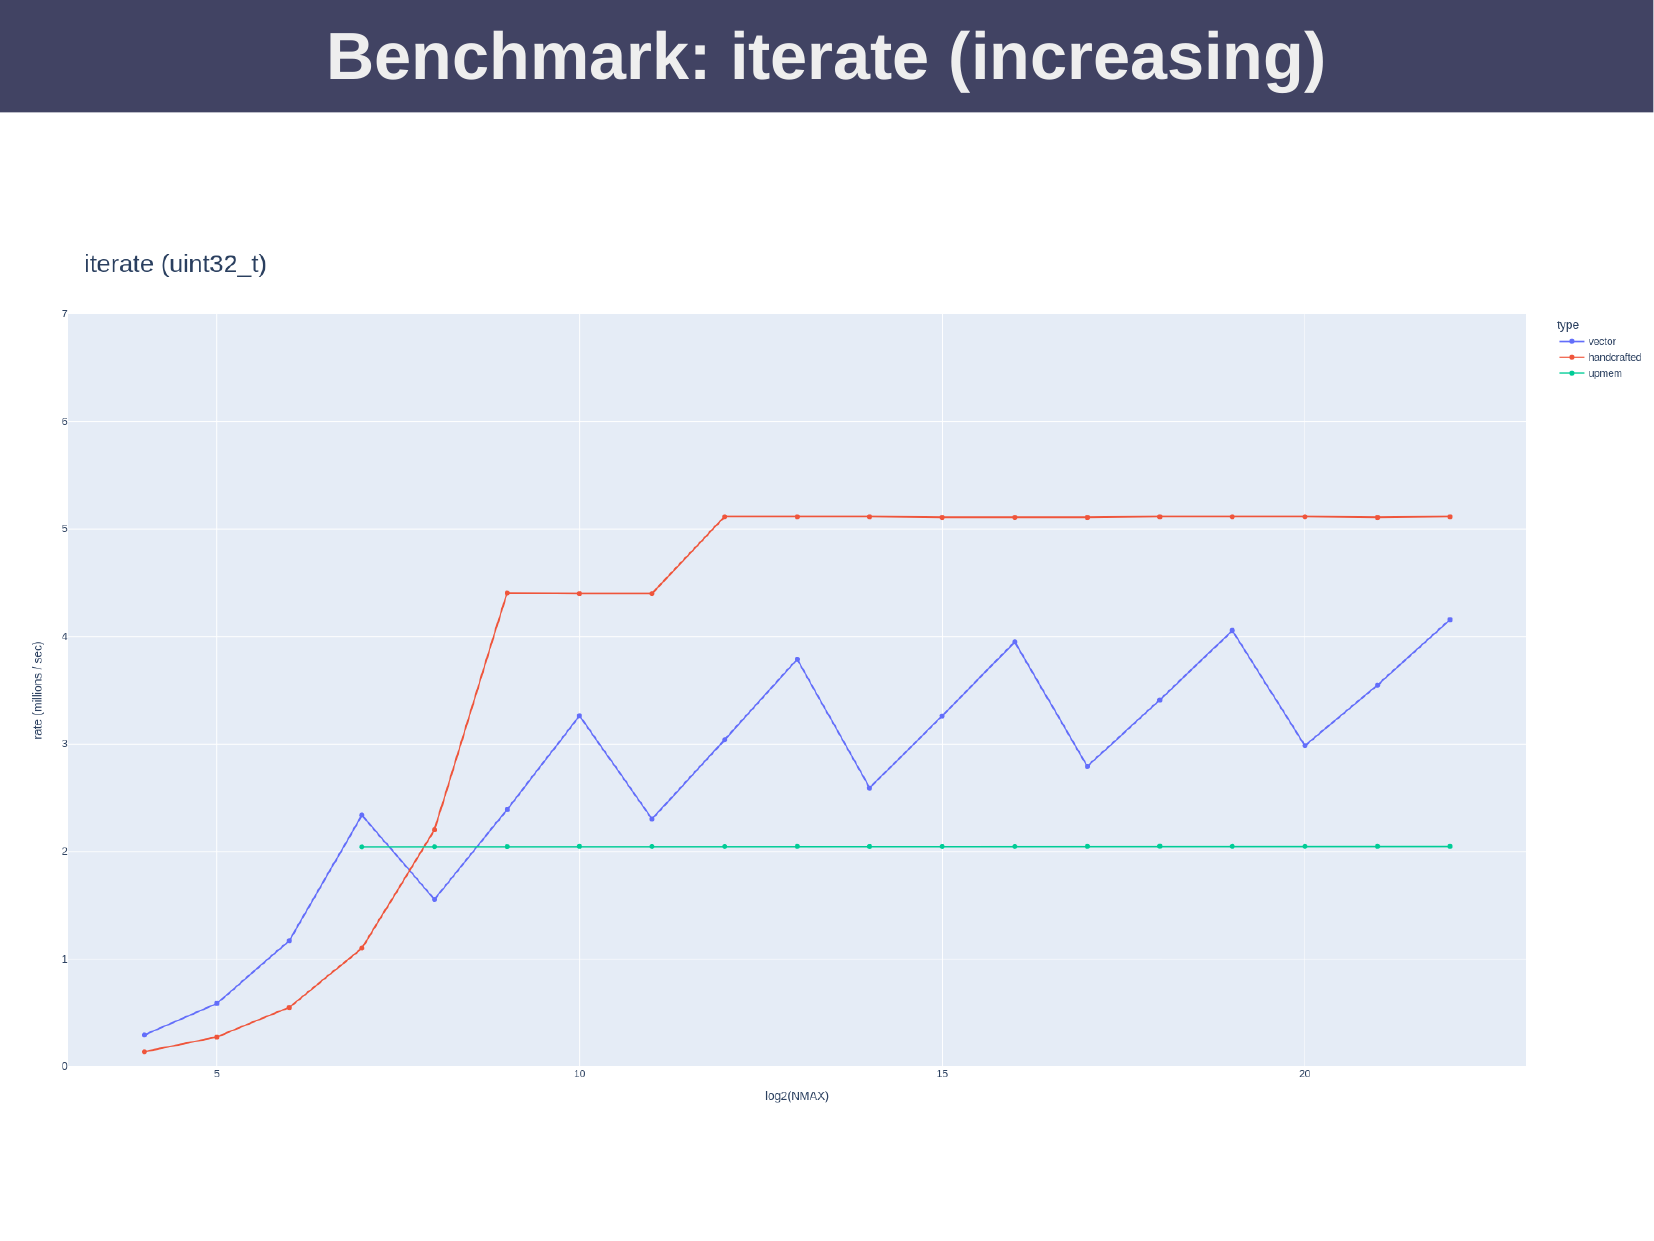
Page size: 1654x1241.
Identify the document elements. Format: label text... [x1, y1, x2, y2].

text_box Benchmark: iterate (increasing) [0, 0, 1654, 113]
picture [1, 230, 1654, 1133]
